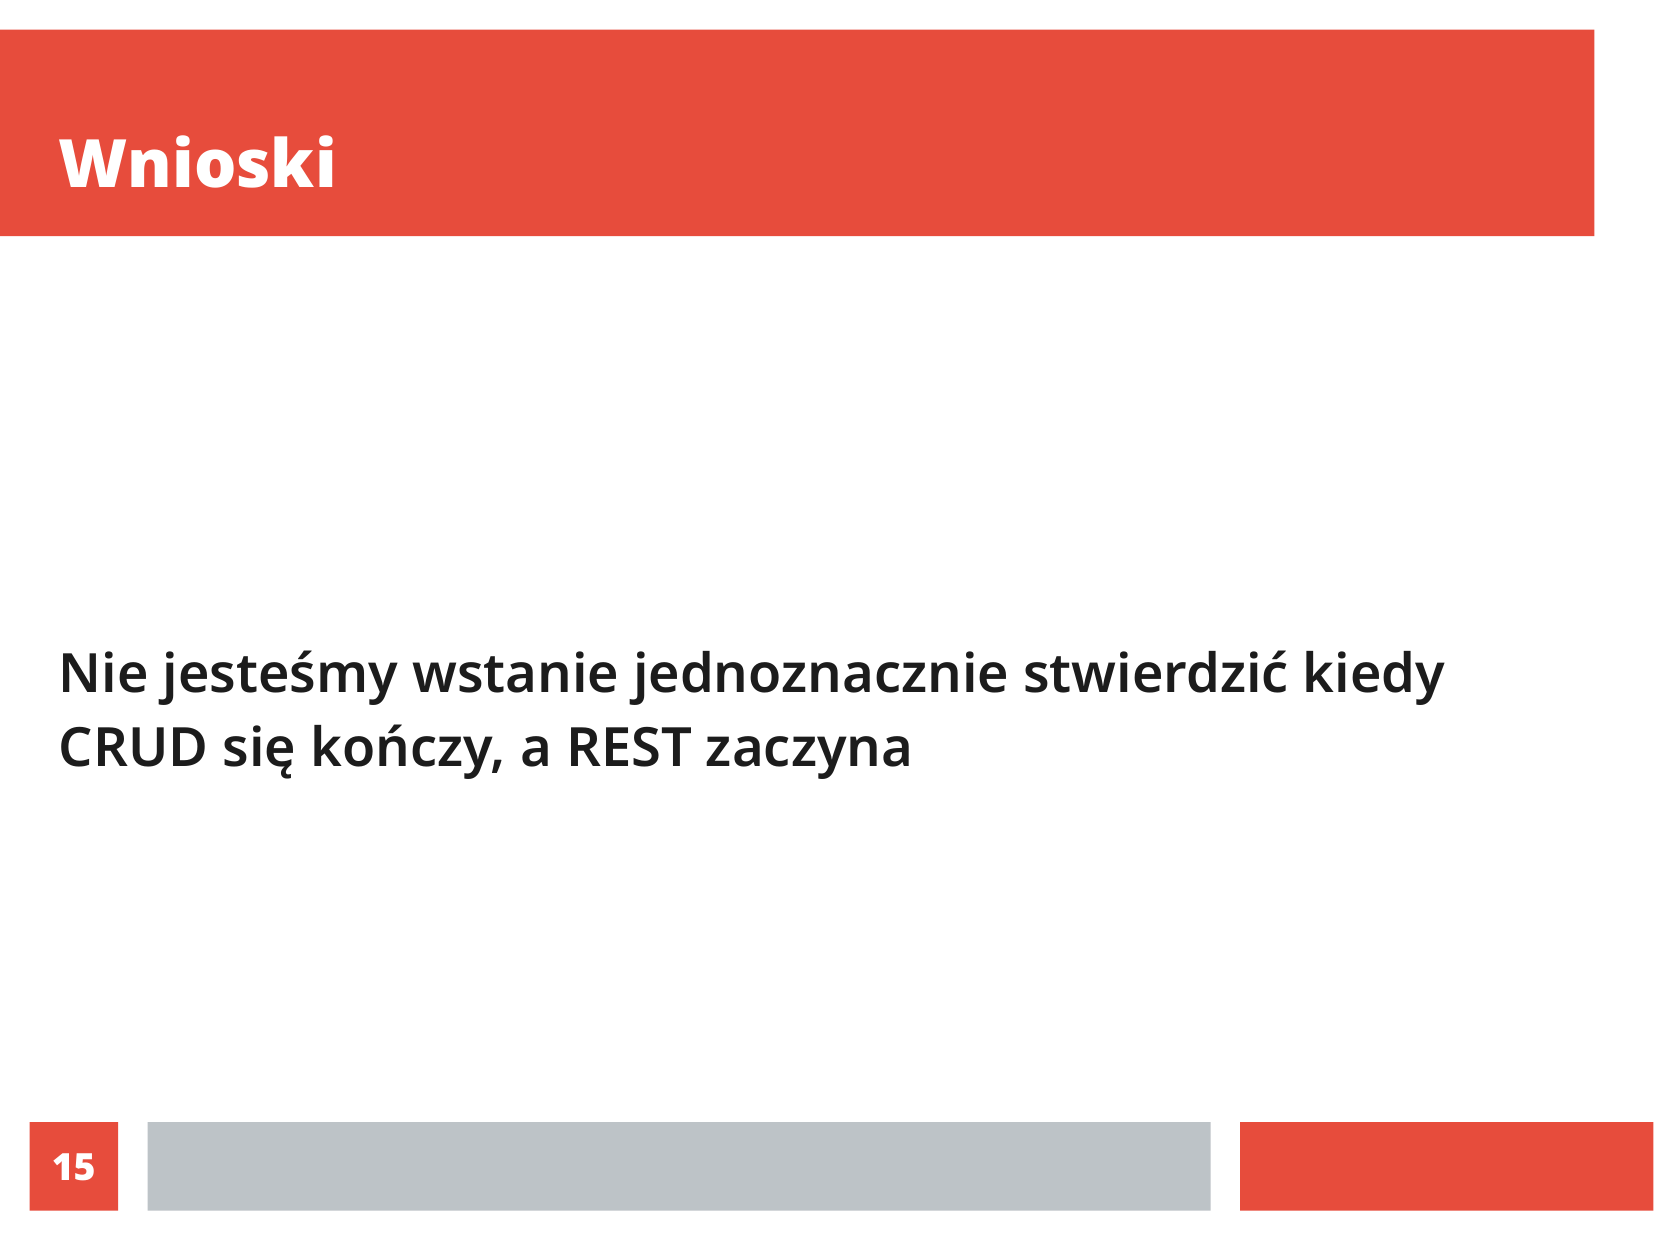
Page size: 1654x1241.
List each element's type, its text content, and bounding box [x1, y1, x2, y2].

list Nie jesteśmy wstanie jednoznacznie stwierdzić kiedy CRUD się kończy, a REST zaczyna [59, 324, 1565, 1093]
title Wnioski [59, 59, 1595, 207]
